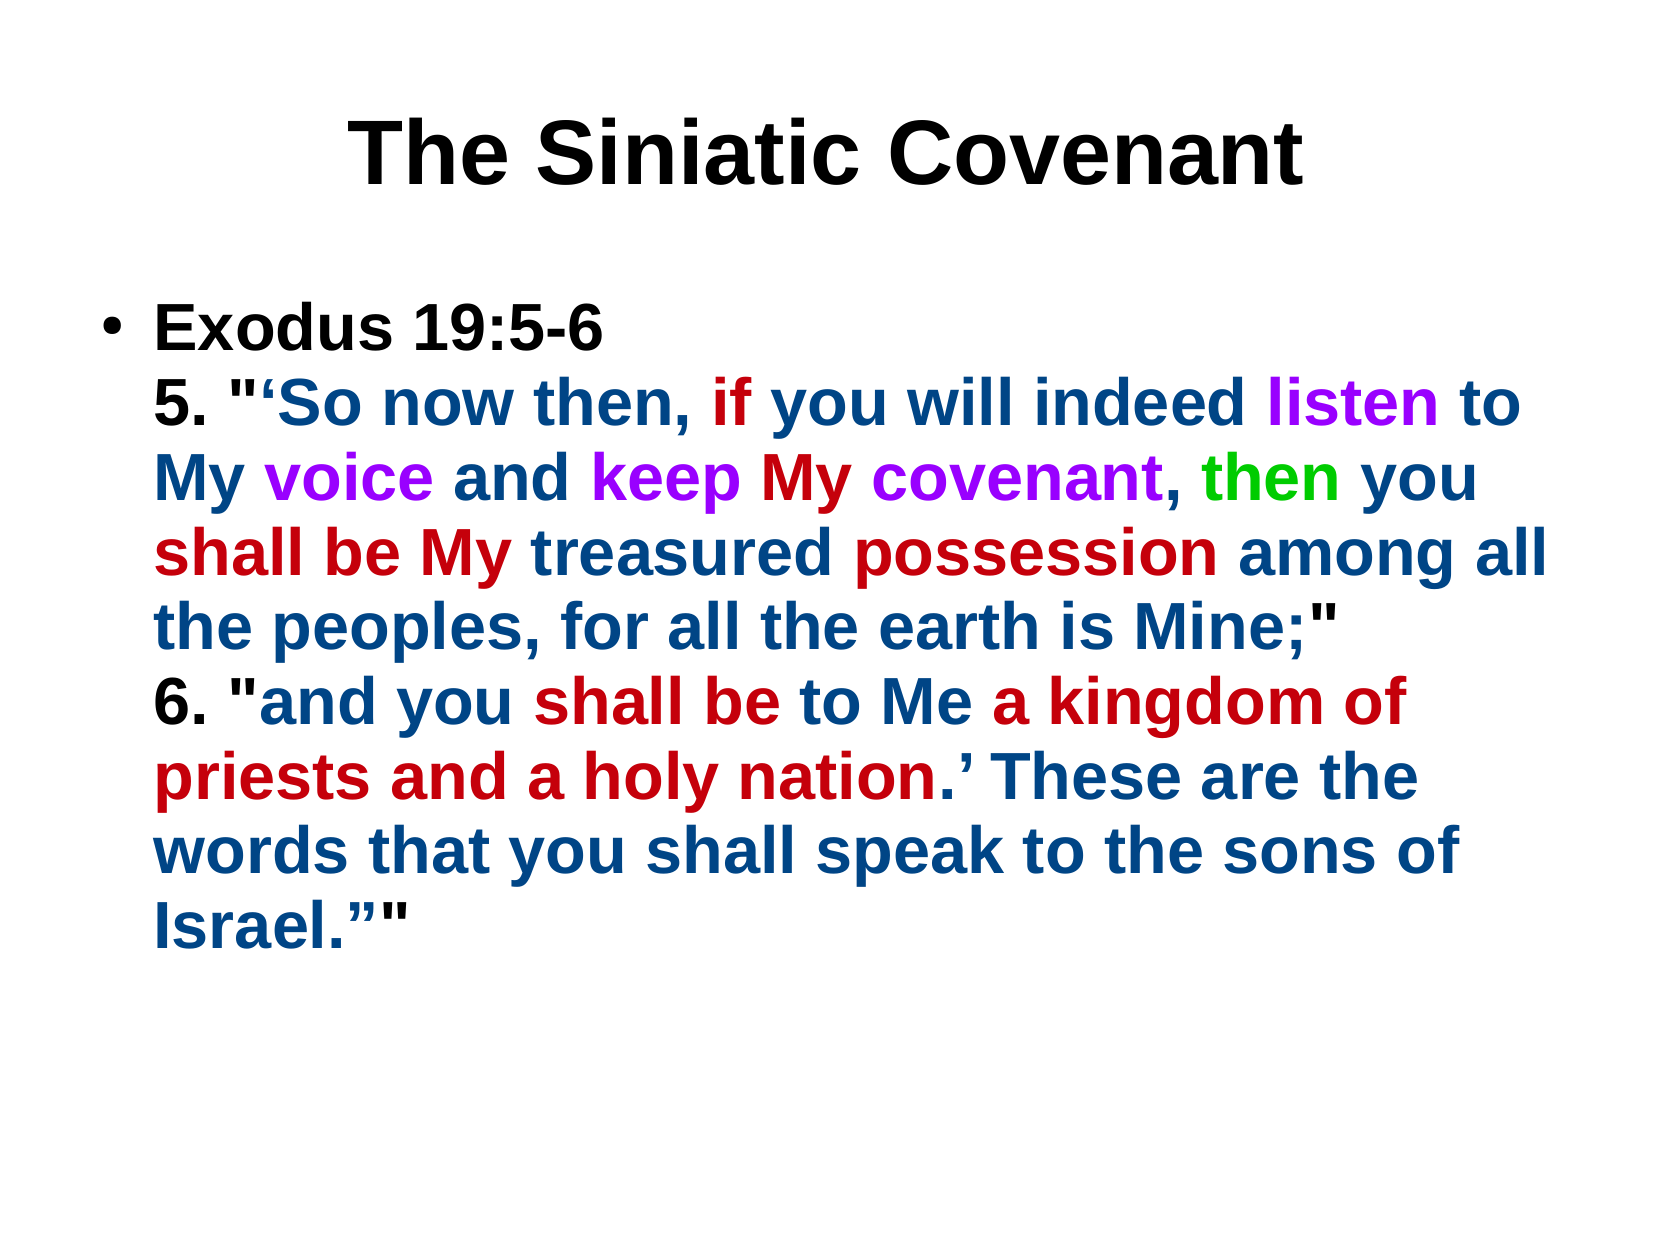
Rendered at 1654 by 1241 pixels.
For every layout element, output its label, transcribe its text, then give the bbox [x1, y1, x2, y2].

list Exodus 19:5-6 5. "‘So now then, if you will indeed listen to My voice and keep My covenant, then you shall be My treasured possession among all the peoples, for all the earth is Mine;" 6. "and you shall be to Me a kingdom of priests and a holy nation.’ These are the words that you shall speak to the sons of Israel.”" [82, 290, 1571, 1113]
title The Siniatic Covenant [82, 49, 1571, 257]
